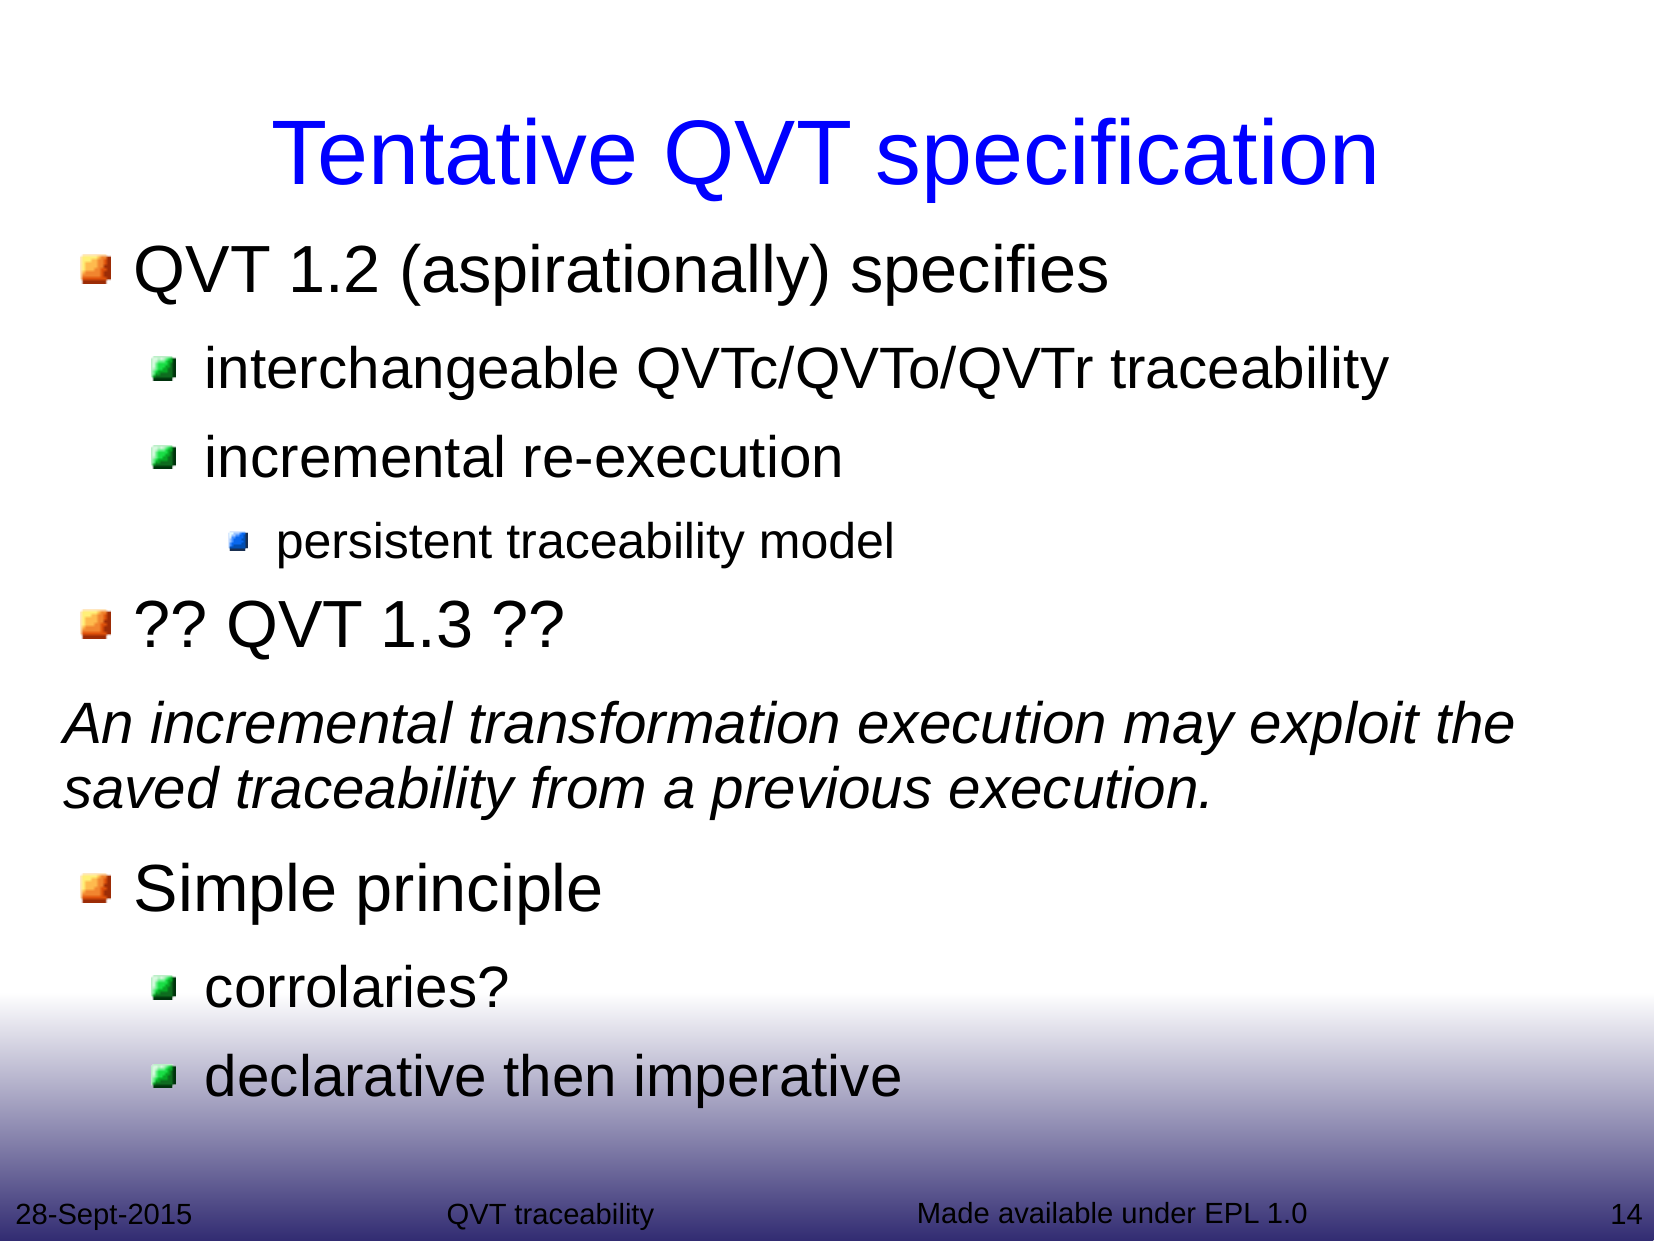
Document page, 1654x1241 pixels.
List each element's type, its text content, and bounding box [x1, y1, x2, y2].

title Tentative QVT specification [82, 49, 1571, 257]
list QVT 1.2 (aspirationally) specifies interchangeable QVTc/QVTo/QVTr traceability incremental re-execution persistent traceability model ?? QVT 1.3 ?? An incremental transformation execution may exploit the saved traceability from a previous execution. Simple principle corrolaries? declarative then imperative [63, 231, 1552, 1107]
